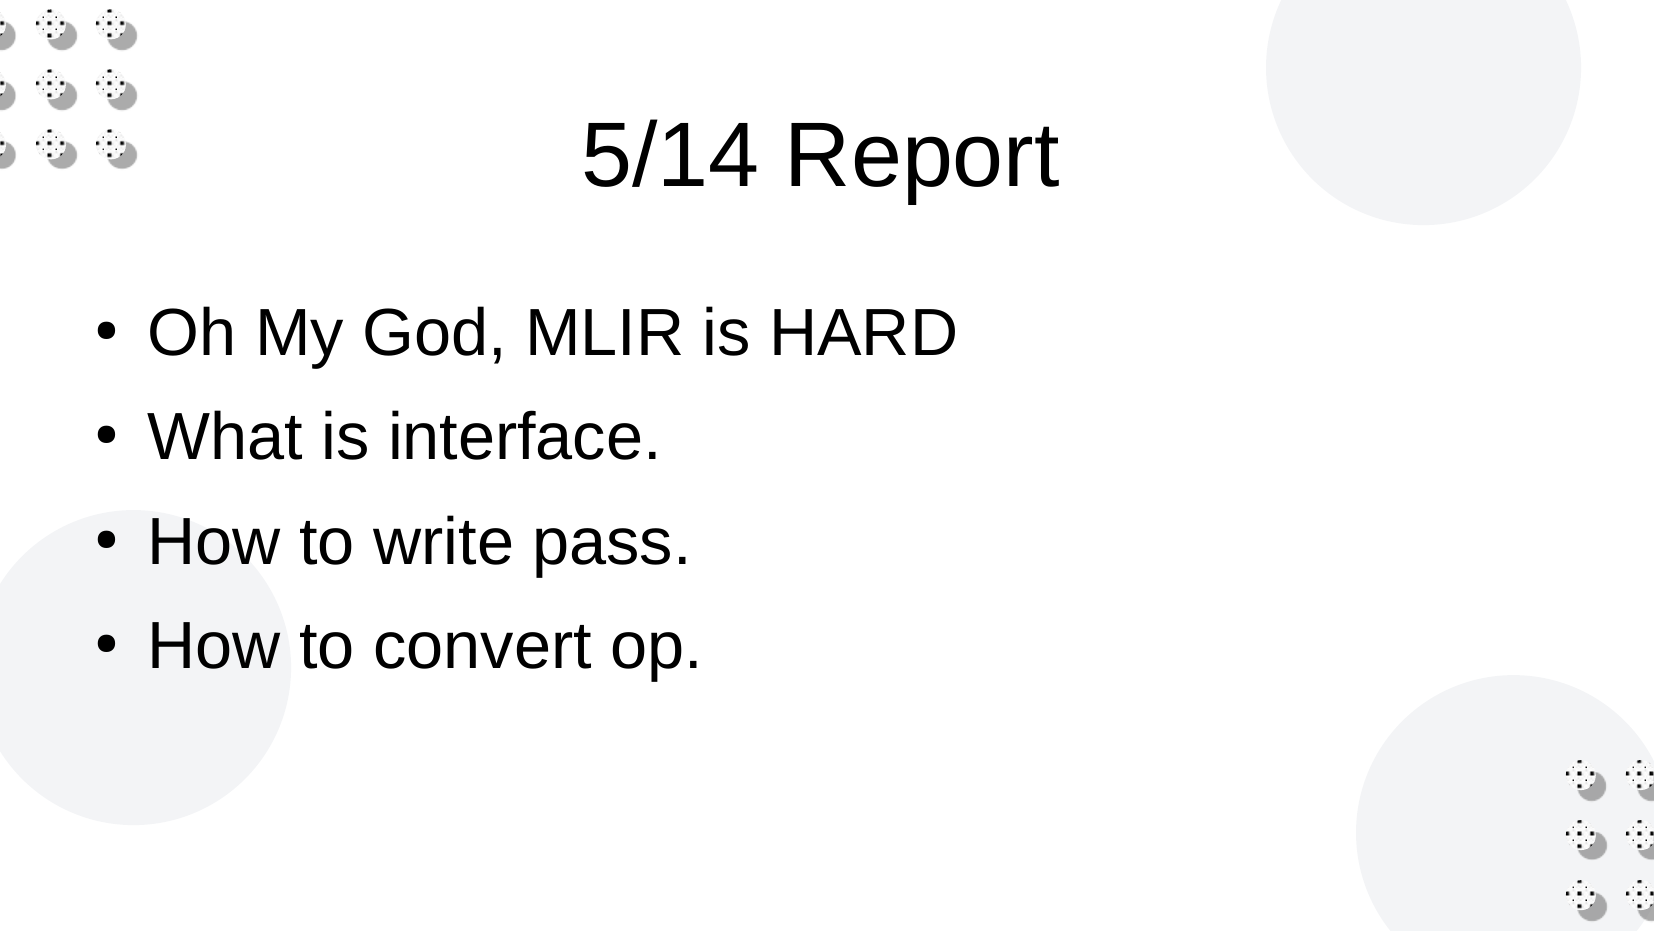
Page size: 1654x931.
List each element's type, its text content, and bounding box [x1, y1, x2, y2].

picture [1565, 880, 1596, 911]
picture [35, 129, 67, 160]
picture [0, 132, 7, 157]
picture [1625, 760, 1654, 791]
picture [1625, 820, 1654, 851]
picture [35, 9, 66, 40]
title 5/14 Report [76, 76, 1565, 233]
picture [1565, 820, 1596, 851]
picture [0, 12, 6, 37]
list Oh My God, MLIR is HARD What is interface. How to write pass. How to convert op. [76, 295, 1565, 835]
picture [1565, 760, 1596, 791]
picture [1625, 880, 1654, 911]
picture [98, 69, 124, 76]
picture [0, 72, 6, 97]
picture [35, 69, 66, 100]
picture [95, 9, 126, 40]
